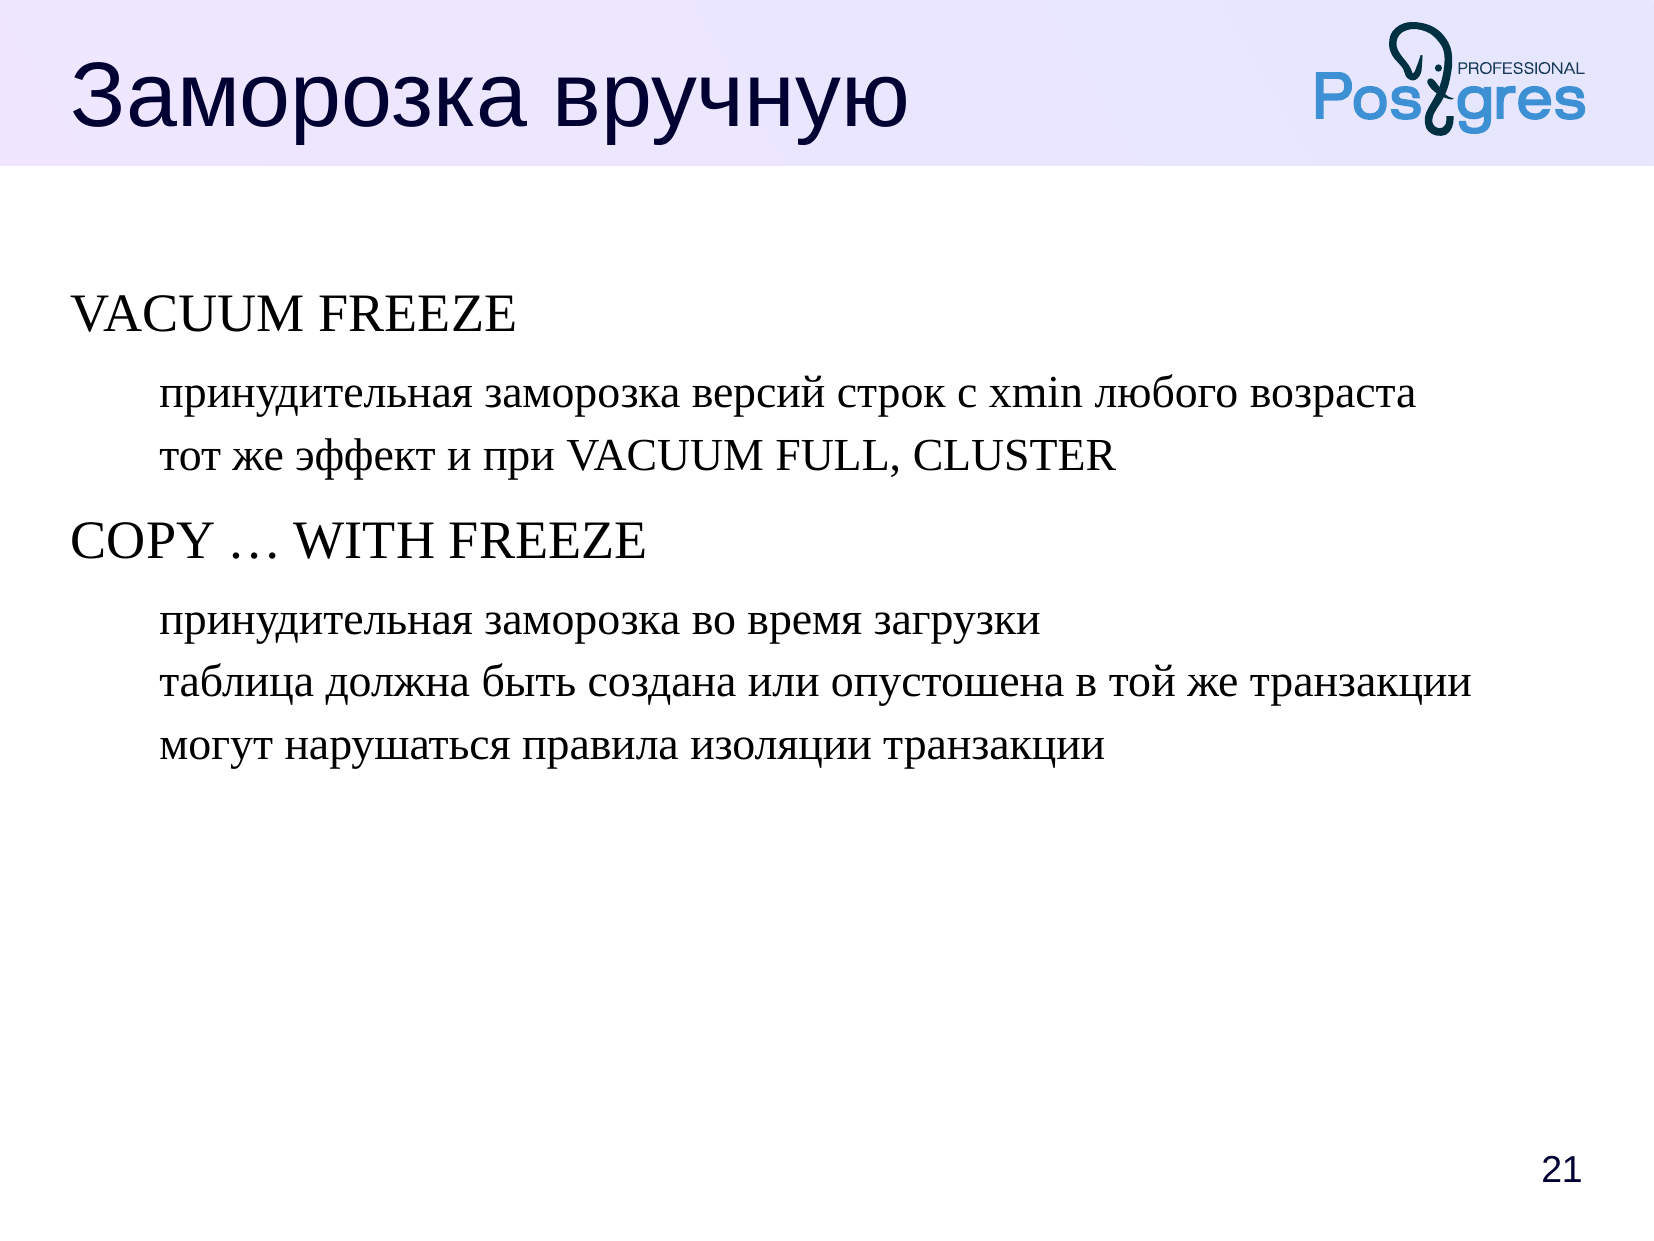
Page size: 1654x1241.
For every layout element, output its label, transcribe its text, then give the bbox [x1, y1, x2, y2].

list VACUUM FREEZE принудительная заморозка версий строк с xmin любого возраста тот же эффект и при VACUUM FULL, CLUSTER COPY … WITH FREEZE принудительная заморозка во время загрузки таблица должна быть создана или опустошена в той же транзакции могут нарушаться правила изоляции транзакции [70, 283, 1583, 1141]
title Заморозка вручную [70, 43, 1241, 147]
